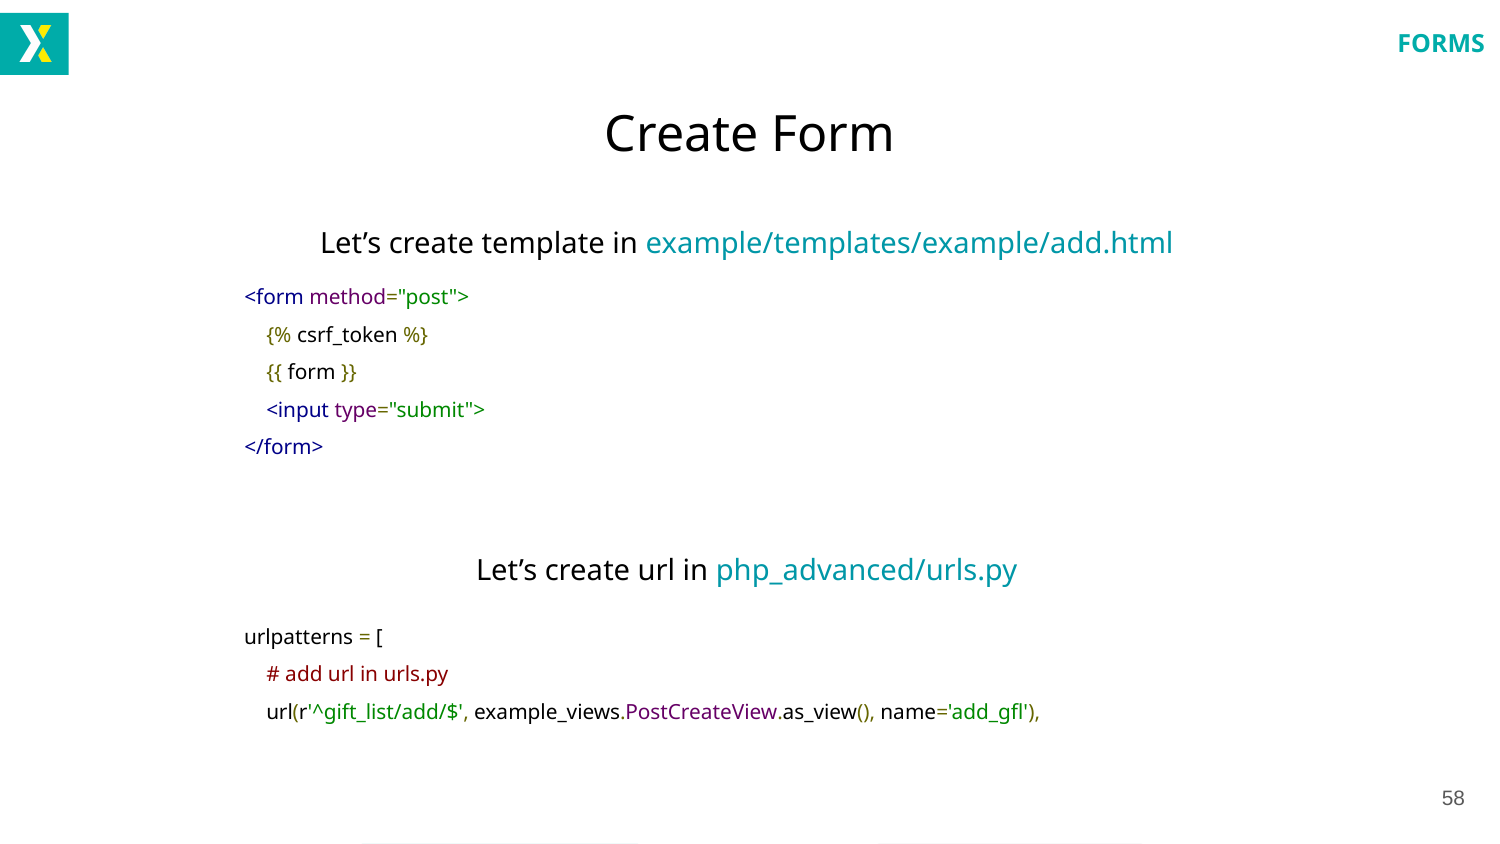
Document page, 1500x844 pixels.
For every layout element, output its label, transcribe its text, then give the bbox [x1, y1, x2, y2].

text_box Let’s create url in php_advanced/urls.py [99, 519, 1395, 597]
text_box urlpatterns = [ # add url in urls.py url(r'^gift_list/add/$', example_views.PostCreateView.as_view(), name='add_gfl'), [229, 595, 1480, 784]
text_box <form method="post"> {% csrf_token %} {{ form }} <input type="submit"> </form> [229, 256, 1265, 465]
picture [17, 25, 54, 62]
text_box Let’s create template in example/templates/example/add.html [99, 192, 1395, 270]
slide_number <number> [1389, 784, 1480, 830]
text_box Create Form [115, 86, 1385, 181]
